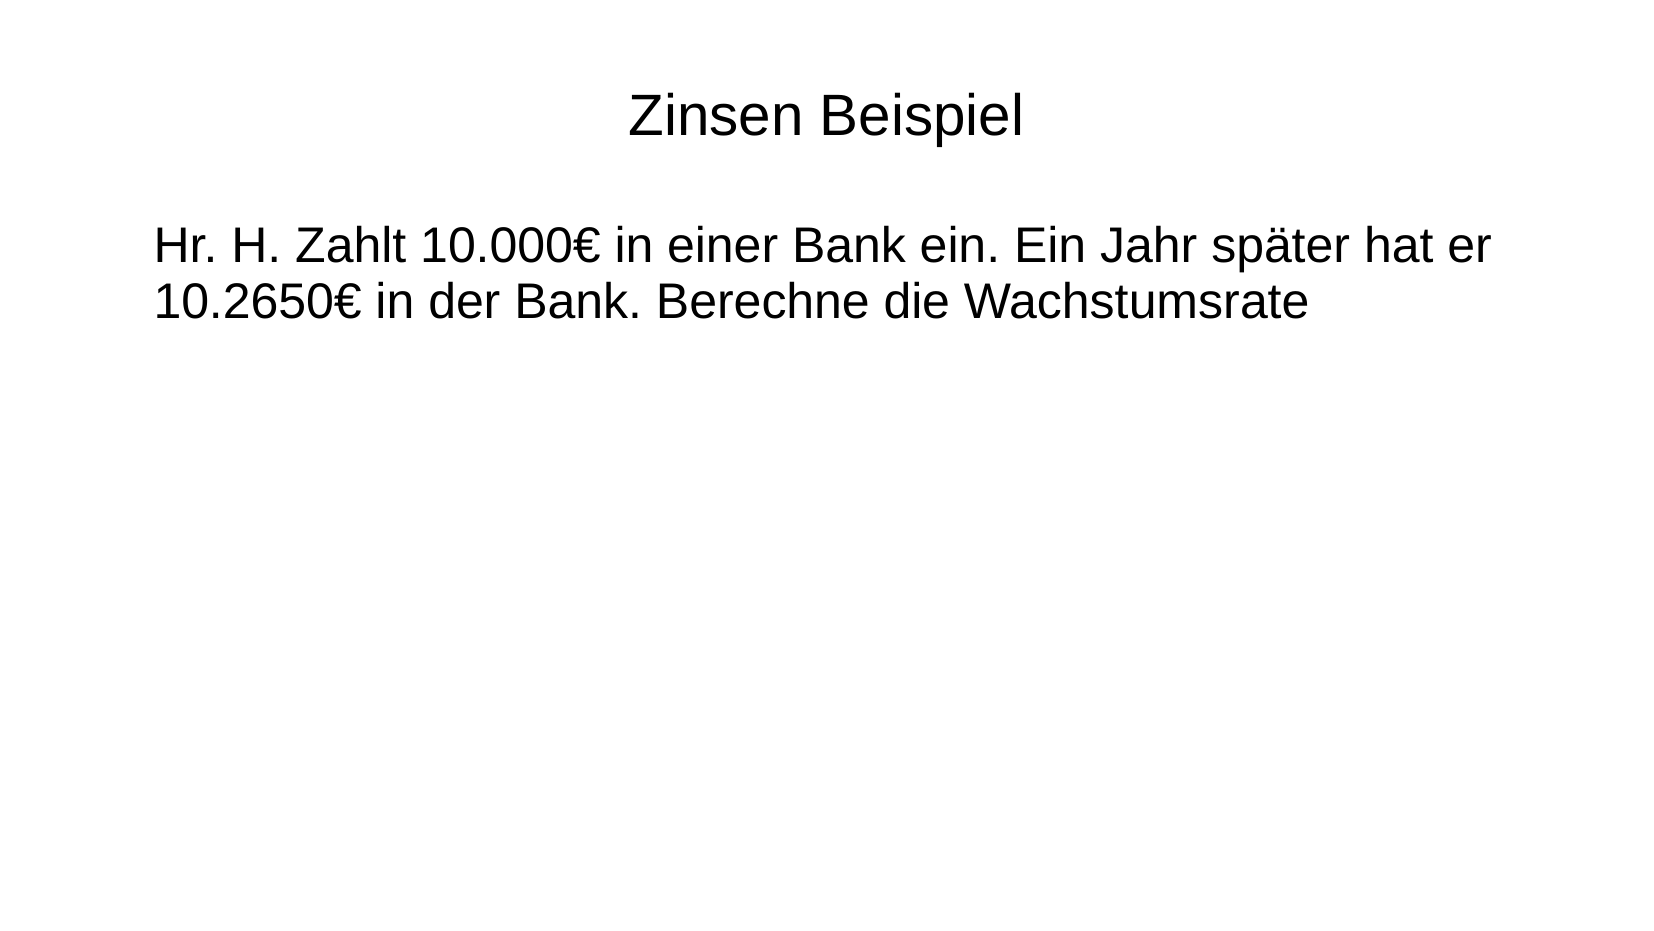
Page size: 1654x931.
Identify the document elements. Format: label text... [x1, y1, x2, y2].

title Zinsen Beispiel [82, 37, 1571, 193]
list Hr. H. Zahlt 10.000€ in einer Bank ein. Ein Jahr später hat er 10.2650€ in der Bank. Berechne die Wachstumsrate [82, 217, 1571, 758]
